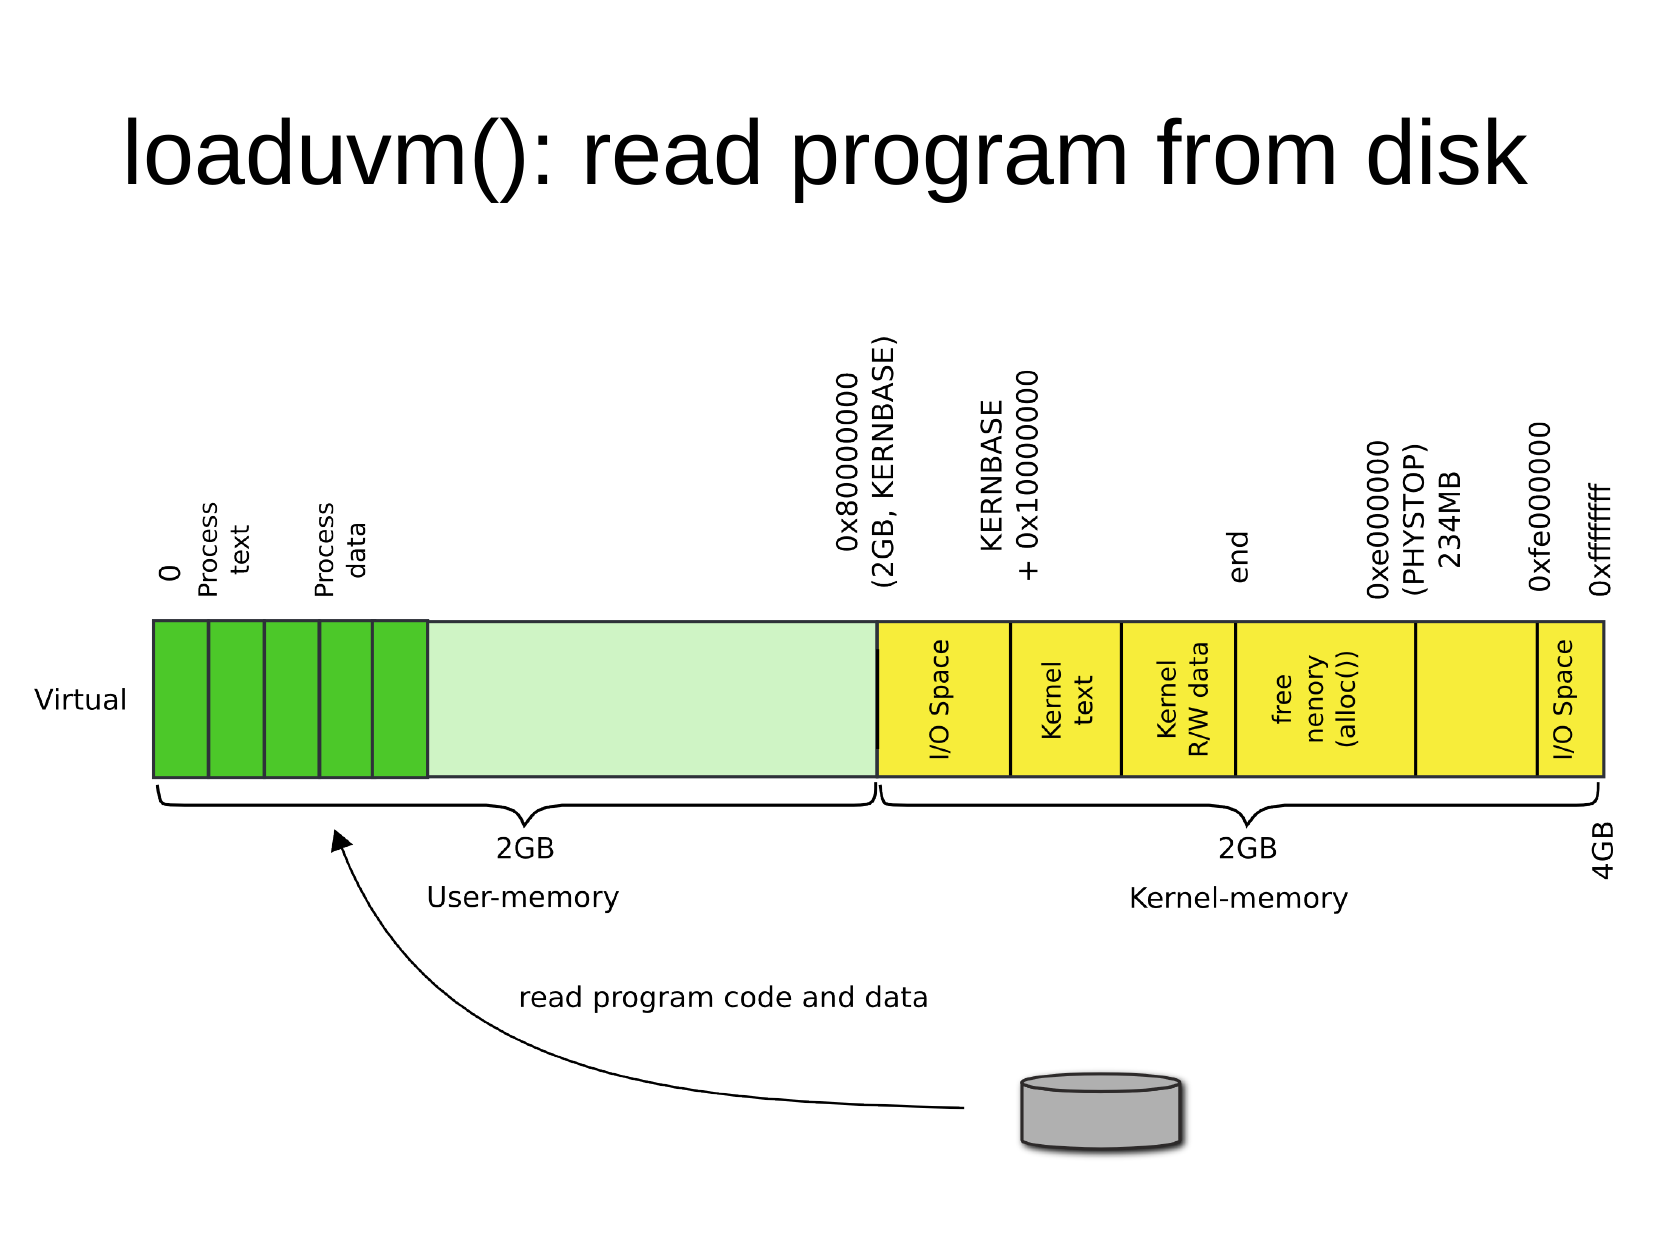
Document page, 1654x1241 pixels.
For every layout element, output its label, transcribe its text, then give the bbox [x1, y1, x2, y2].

picture [34, 337, 1613, 1163]
title loaduvm(): read program from disk [82, 49, 1571, 257]
